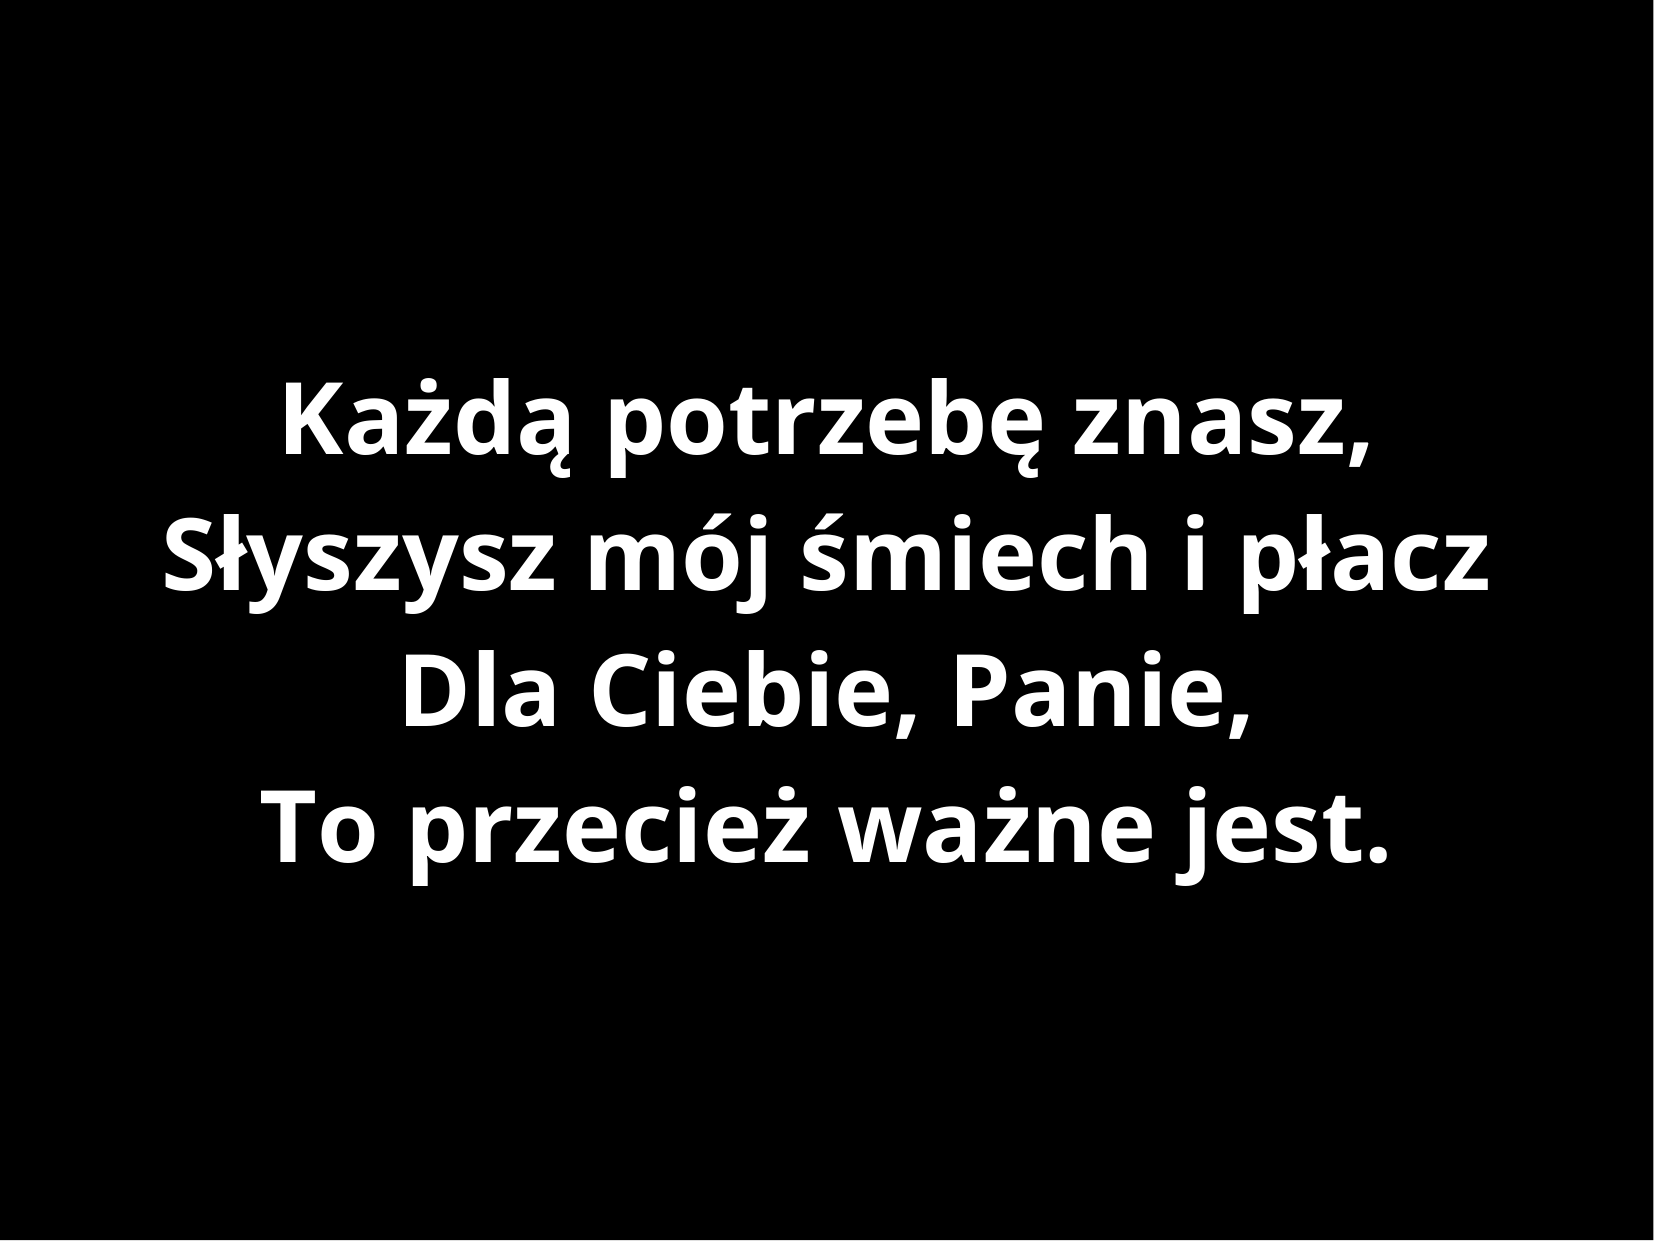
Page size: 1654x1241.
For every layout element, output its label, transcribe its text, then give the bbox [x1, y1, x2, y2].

title Każdą potrzebę znasz, Słyszysz mój śmiech i płacz Dla Ciebie, Panie, To przecież ważne jest. [0, 0, 1654, 1241]
